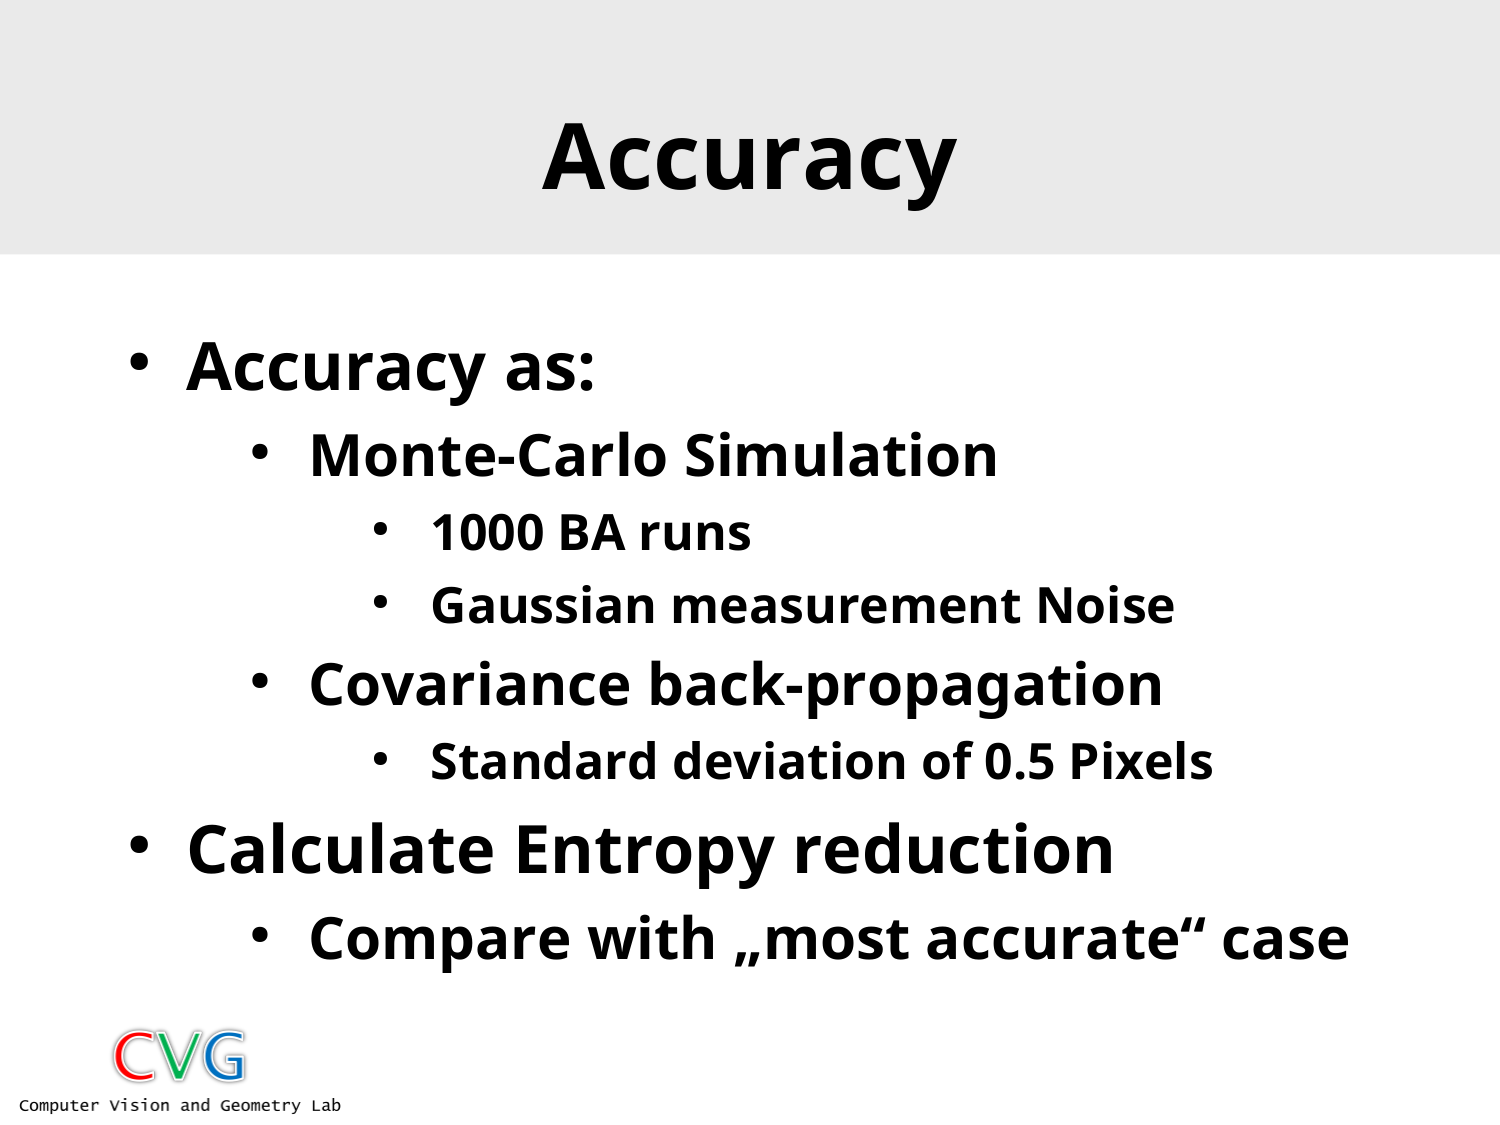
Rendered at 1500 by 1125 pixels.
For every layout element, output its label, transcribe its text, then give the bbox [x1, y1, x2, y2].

list Accuracy as: Monte-Carlo Simulation 1000 BA runs Gaussian measurement Noise Covariance back-propagation Standard deviation of 0.5 Pixels Calculate Entropy reduction Compare with „most accurate“ case [112, 315, 1388, 1059]
picture [1, 996, 359, 1124]
title Accuracy [114, 35, 1386, 271]
